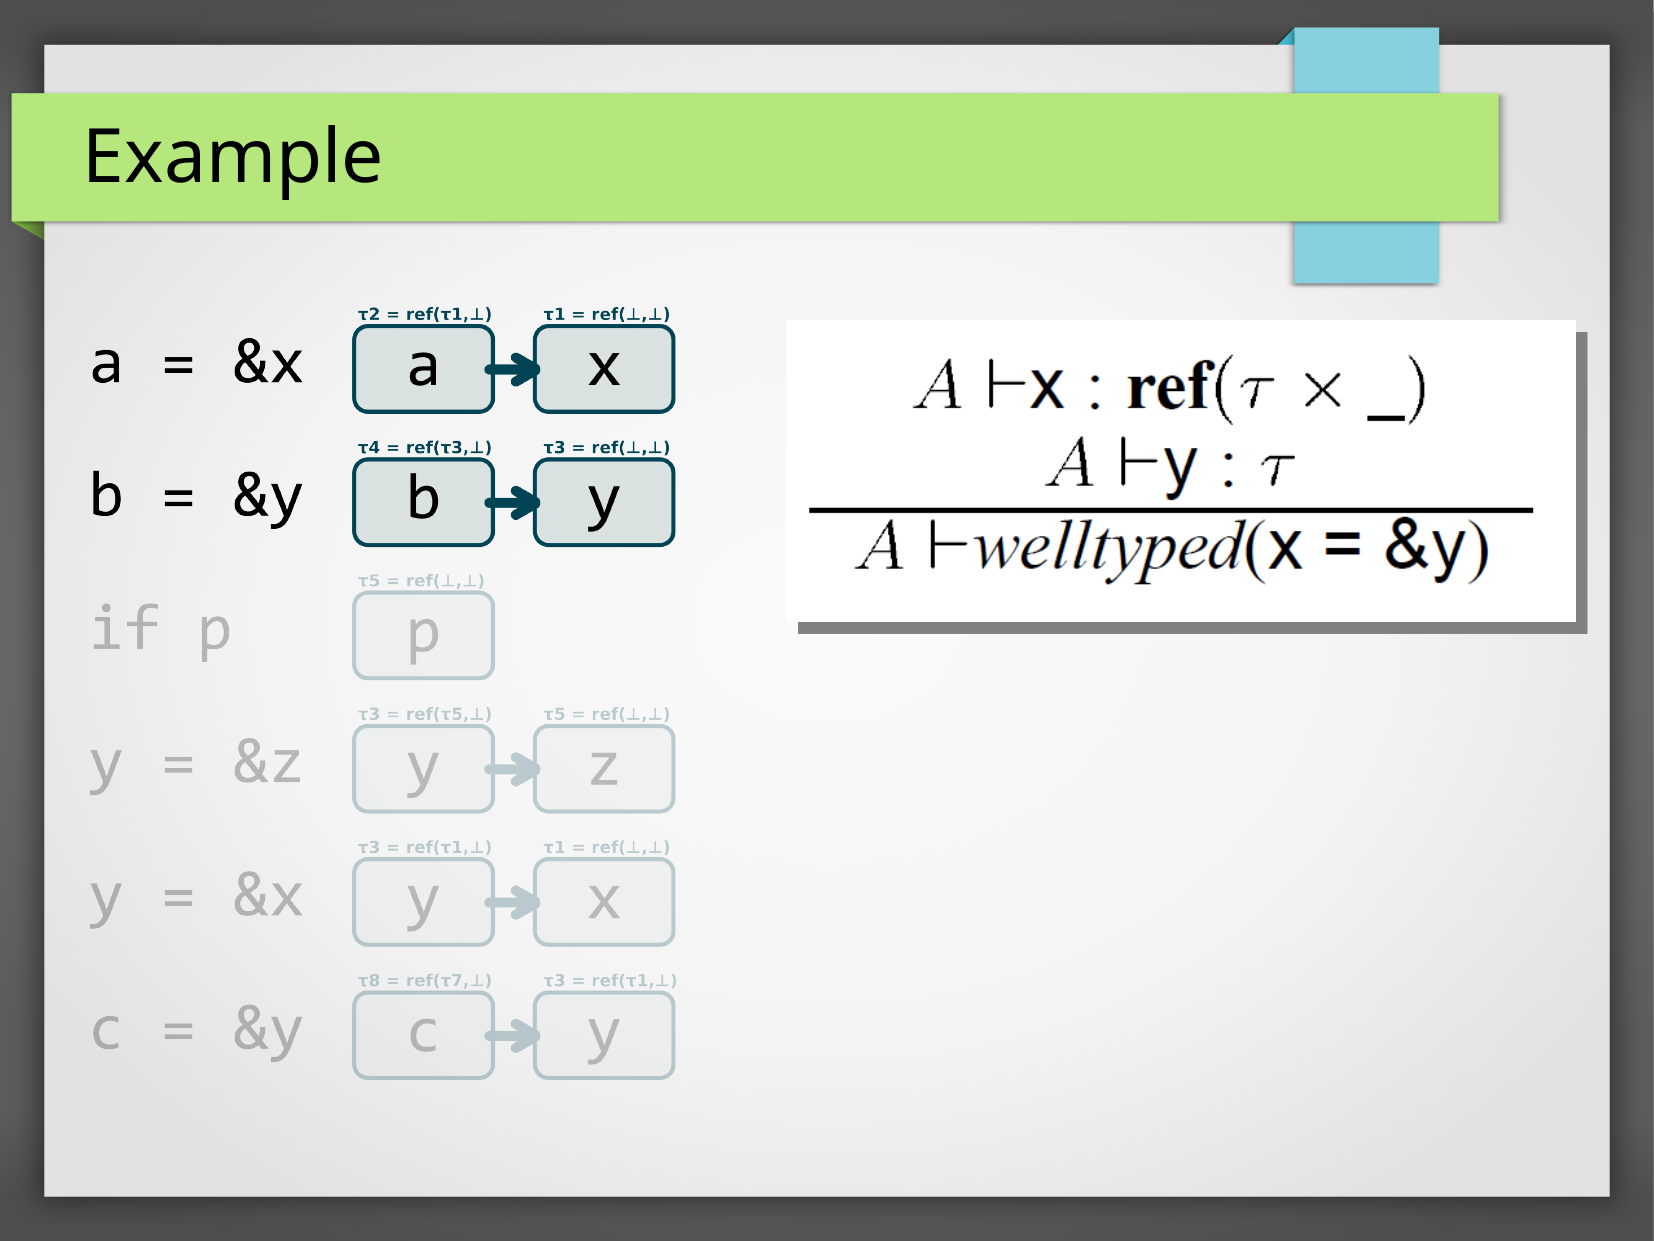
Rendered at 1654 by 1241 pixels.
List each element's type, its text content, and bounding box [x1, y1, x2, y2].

title Example [82, 94, 1264, 213]
picture [0, 0, 1654, 1241]
